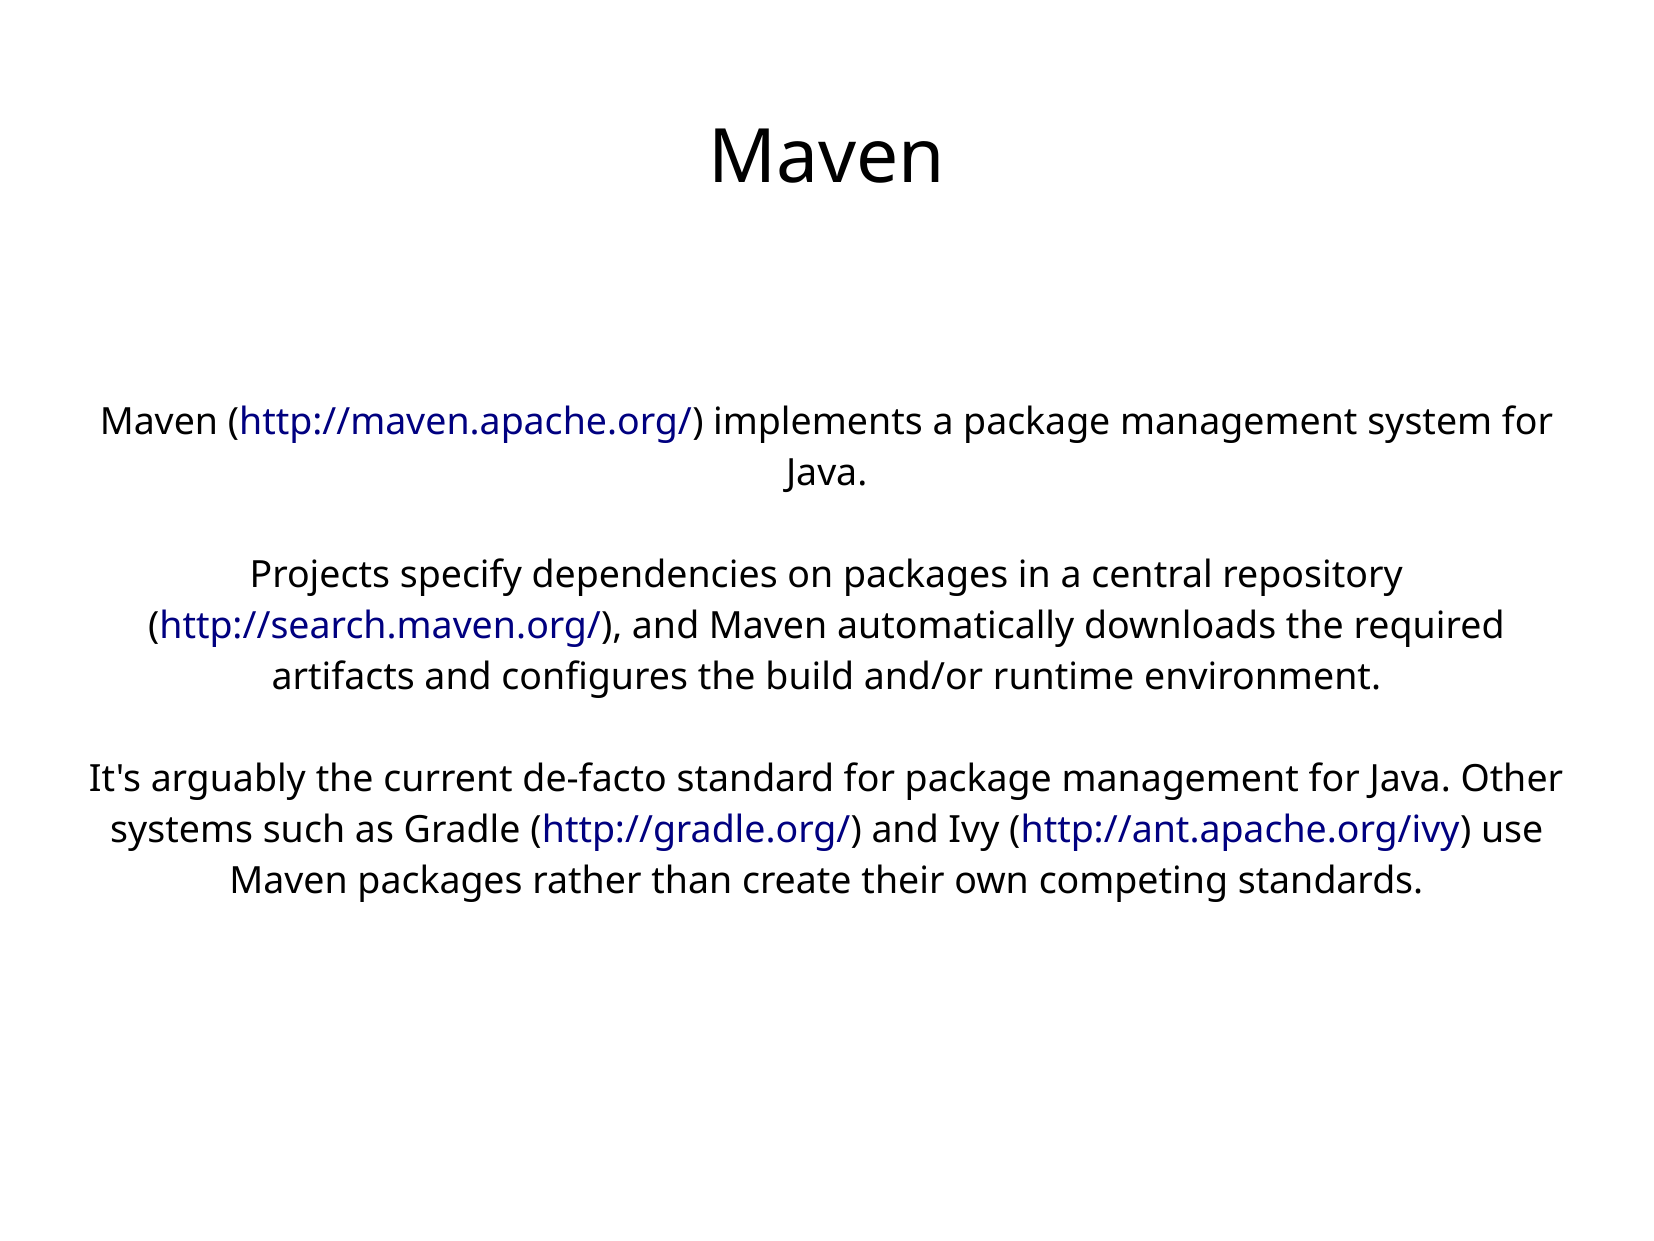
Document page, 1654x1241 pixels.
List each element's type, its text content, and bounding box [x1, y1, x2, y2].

subtitle Maven (http://maven.apache.org/) implements a package management system for Java. Projects specify dependencies on packages in a central repository (http://search.maven.org/), and Maven automatically downloads the required artifacts and configures the build and/or runtime environment. It's arguably the current de-facto standard for package management for Java. Other systems such as Gradle (http://gradle.org/) and Ivy (http://ant.apache.org/ivy) use Maven packages rather than create their own competing standards. [82, 290, 1571, 1010]
title Maven [82, 49, 1571, 257]
